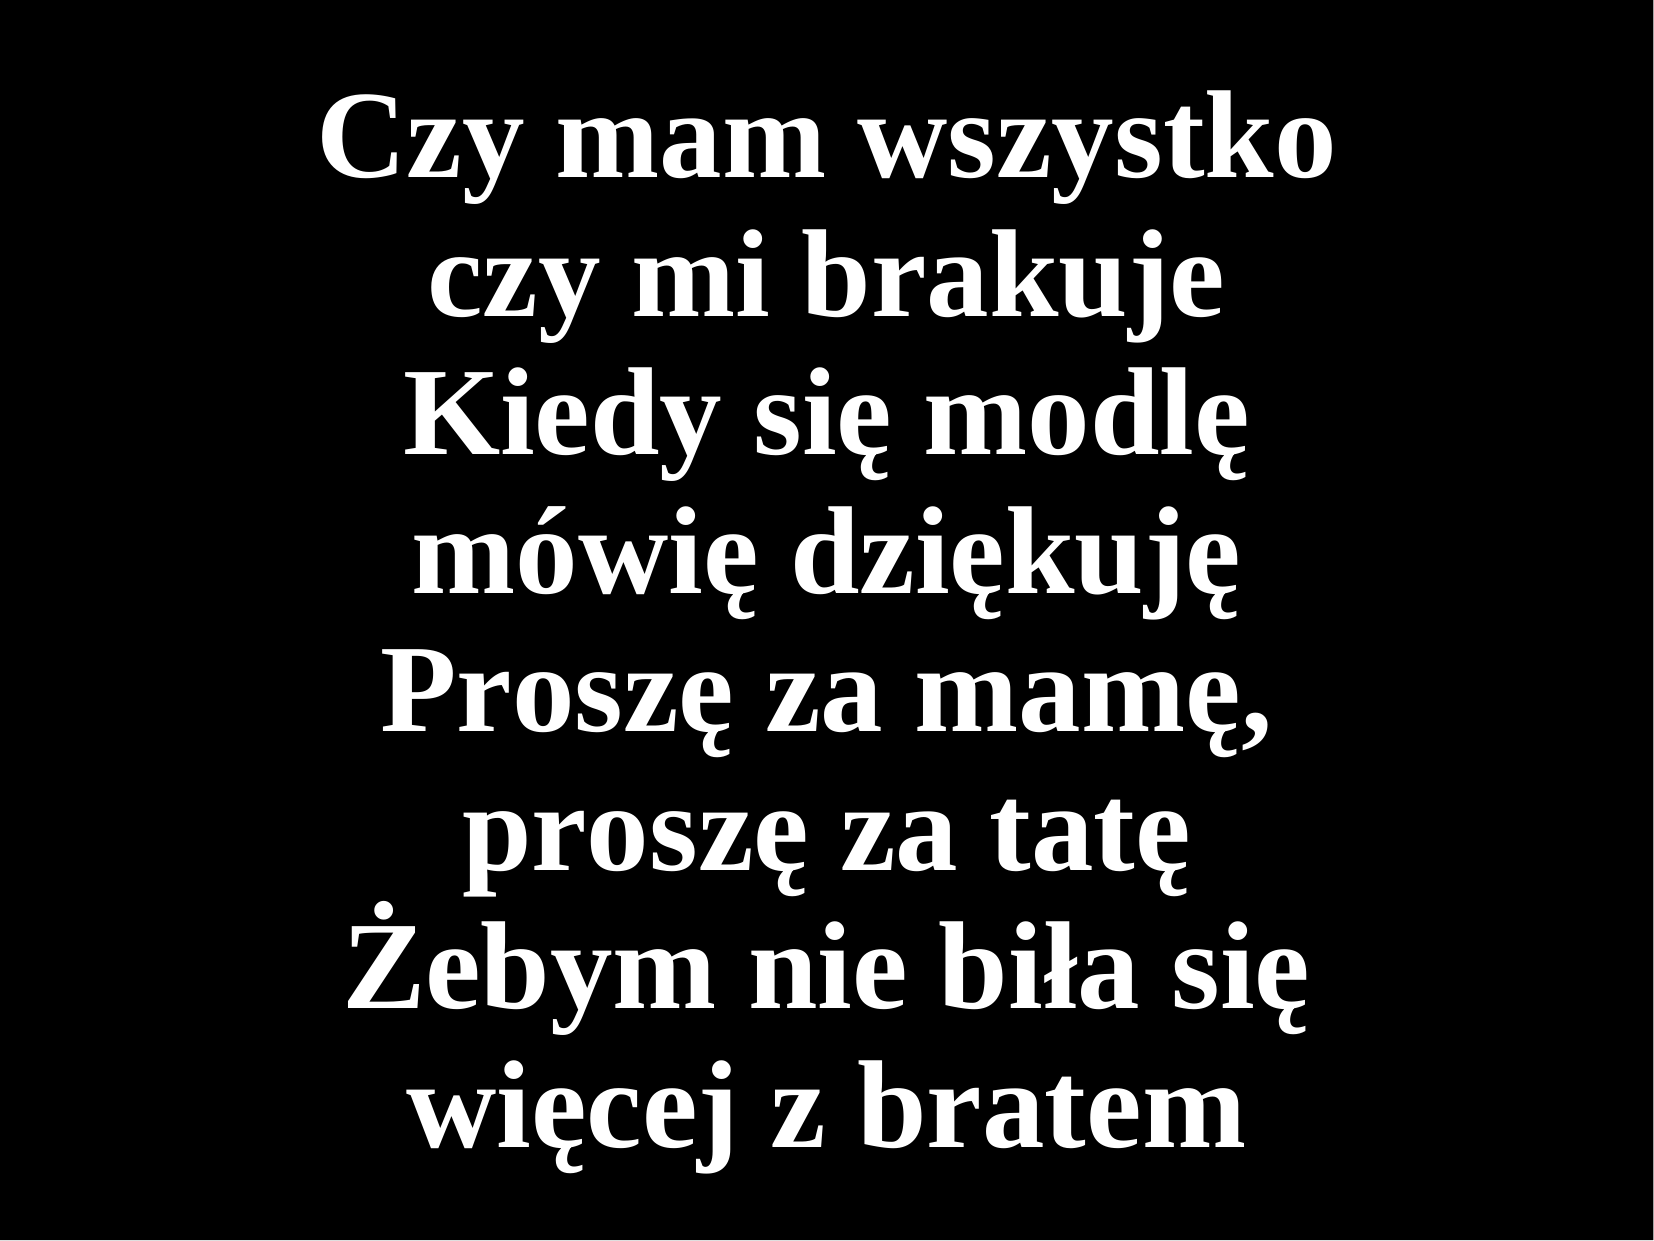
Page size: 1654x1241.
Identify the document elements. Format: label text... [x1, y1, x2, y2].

title Czy mam wszystko czy mi brakuje Kiedy się modlę mówię dziękuję Proszę za mamę, proszę za tatę Żebym nie biła się więcej z bratem [0, 0, 1654, 1241]
